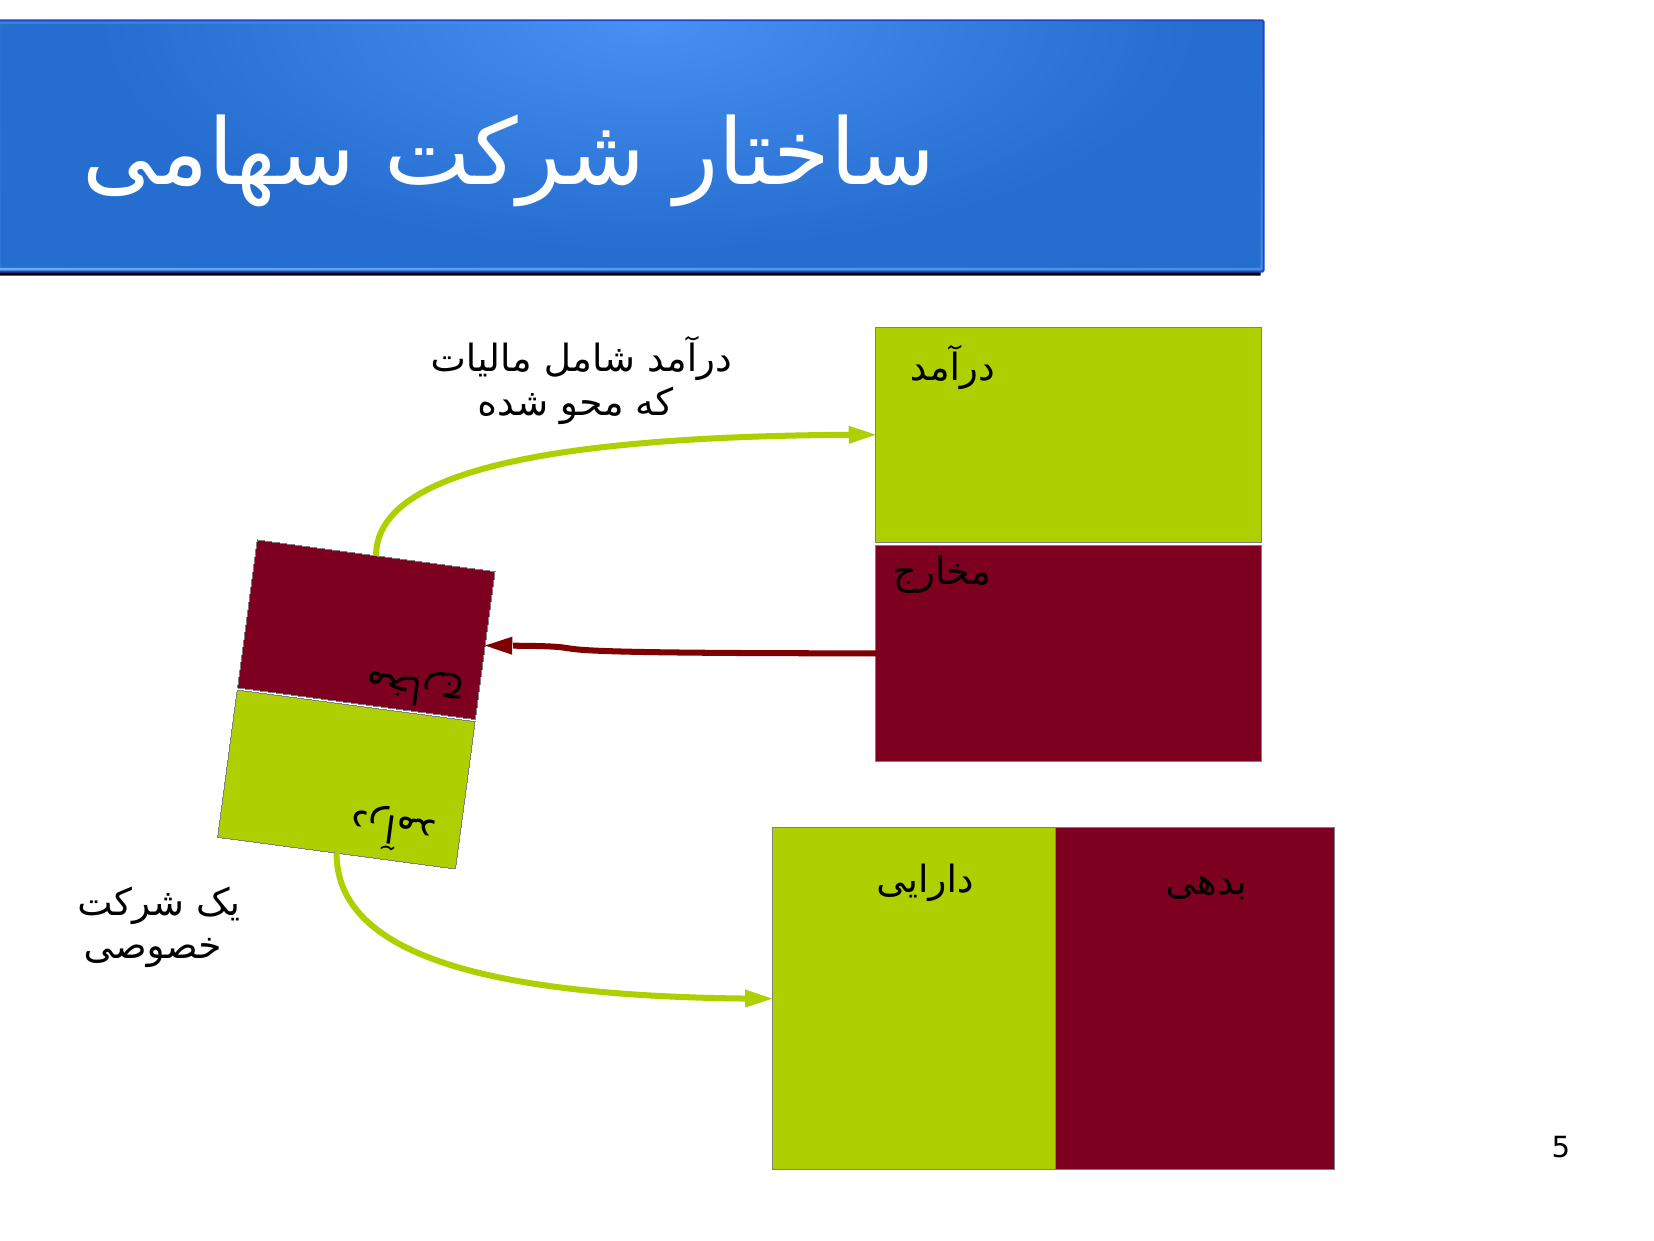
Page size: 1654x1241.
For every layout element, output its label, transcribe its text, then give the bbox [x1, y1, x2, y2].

text_box دارایی [861, 850, 989, 910]
text_box مخارج [347, 653, 482, 728]
text_box یک شرکت خصوصی [62, 873, 255, 975]
text_box [875, 327, 1262, 543]
text_box بدهی [1150, 852, 1262, 911]
text_box درآمد [332, 792, 454, 866]
text_box [772, 827, 1335, 1170]
text_box درآمد شامل مالیات که محو شده [412, 326, 750, 435]
text_box مخارج [877, 542, 1006, 601]
title ساختار شرکت سهامی [82, 49, 1250, 257]
text_box [217, 539, 496, 869]
text_box [875, 545, 1262, 762]
text_box درآمد [894, 338, 1010, 397]
